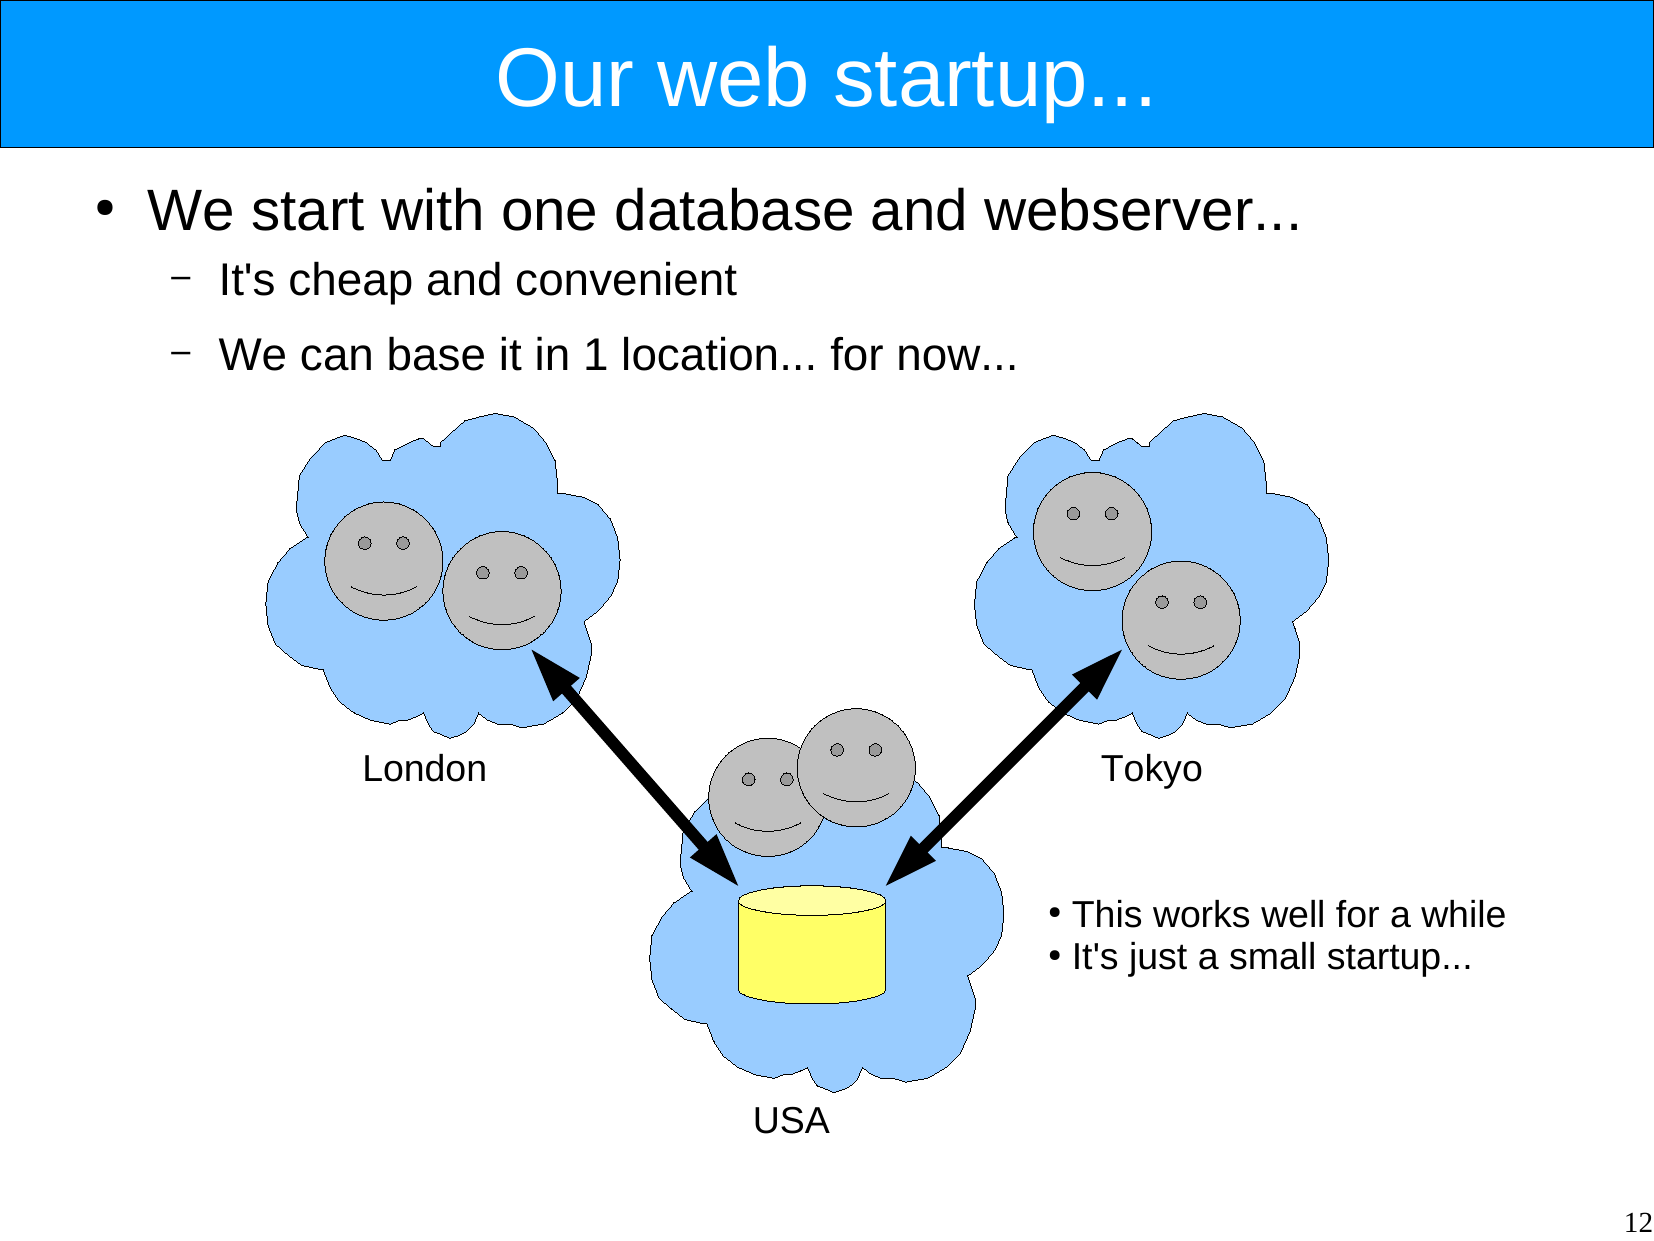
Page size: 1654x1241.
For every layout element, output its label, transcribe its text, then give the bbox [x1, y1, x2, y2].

text_box London [347, 740, 502, 798]
text_box This works well for a while It's just a small startup... [1033, 885, 1625, 1182]
text_box [265, 413, 621, 739]
text_box [649, 708, 1004, 1092]
text_box [974, 413, 1329, 739]
text_box USA [738, 1092, 845, 1150]
title Our web startup... [82, 21, 1571, 135]
text_box Tokyo [1086, 740, 1218, 885]
list We start with one database and webserver... It's cheap and convenient We can base it in 1 location... for now... [76, 177, 1565, 1196]
